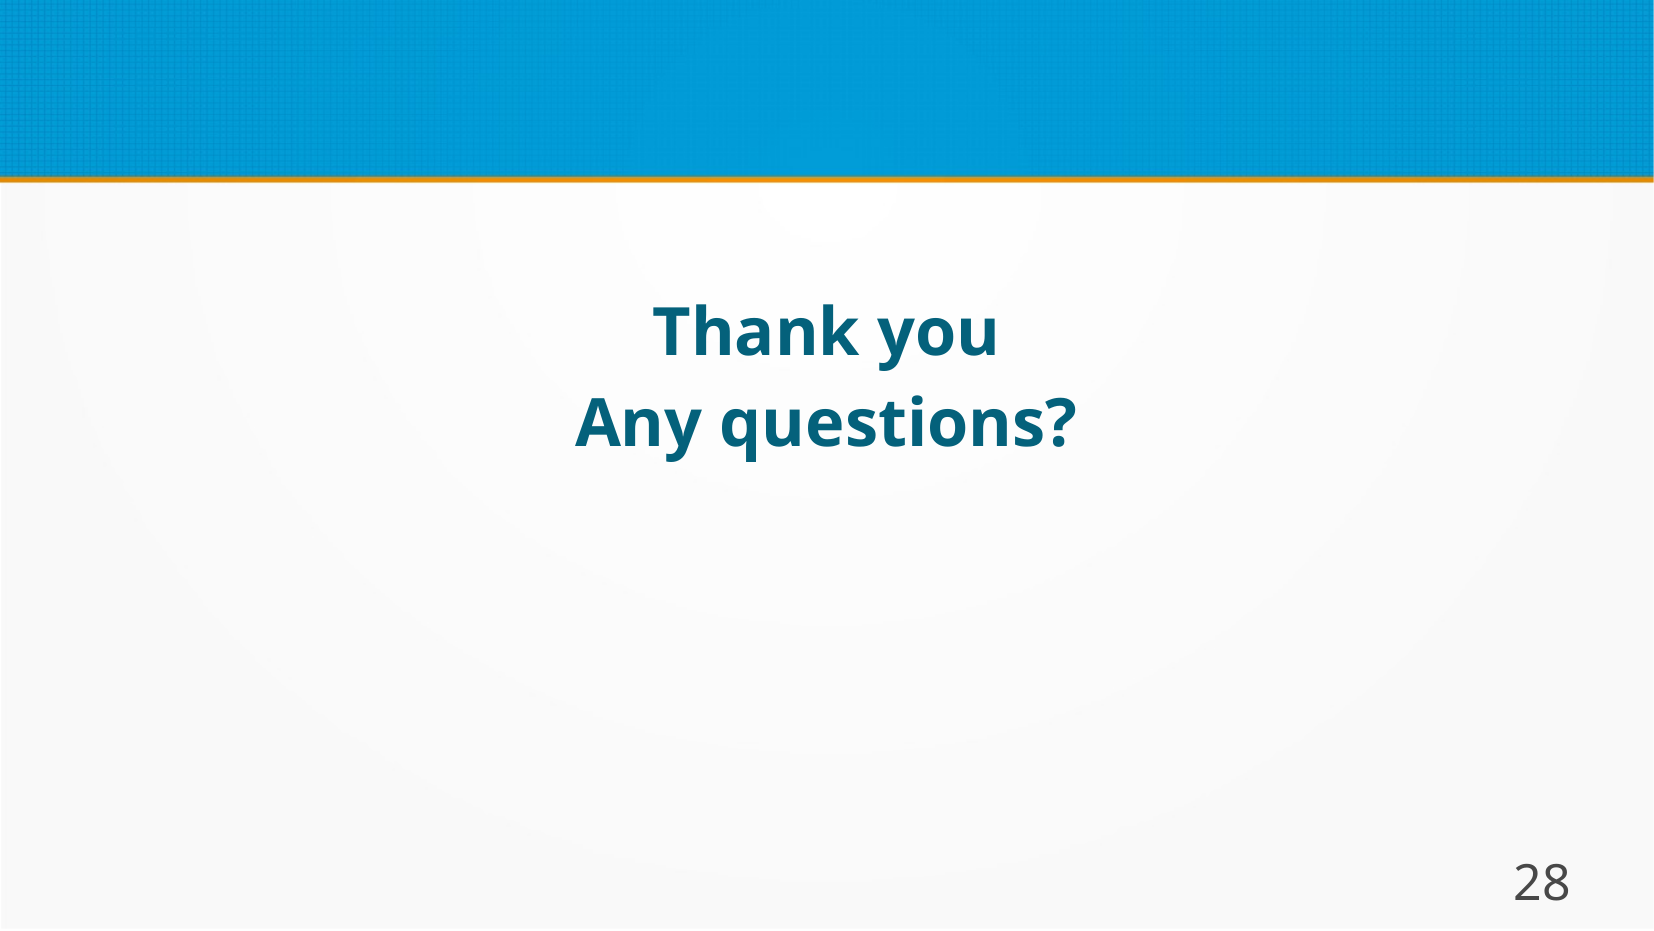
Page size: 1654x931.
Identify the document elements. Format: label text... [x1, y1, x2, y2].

subtitle Thank you Any questions? [82, 14, 1571, 736]
picture [0, 175, 1654, 931]
